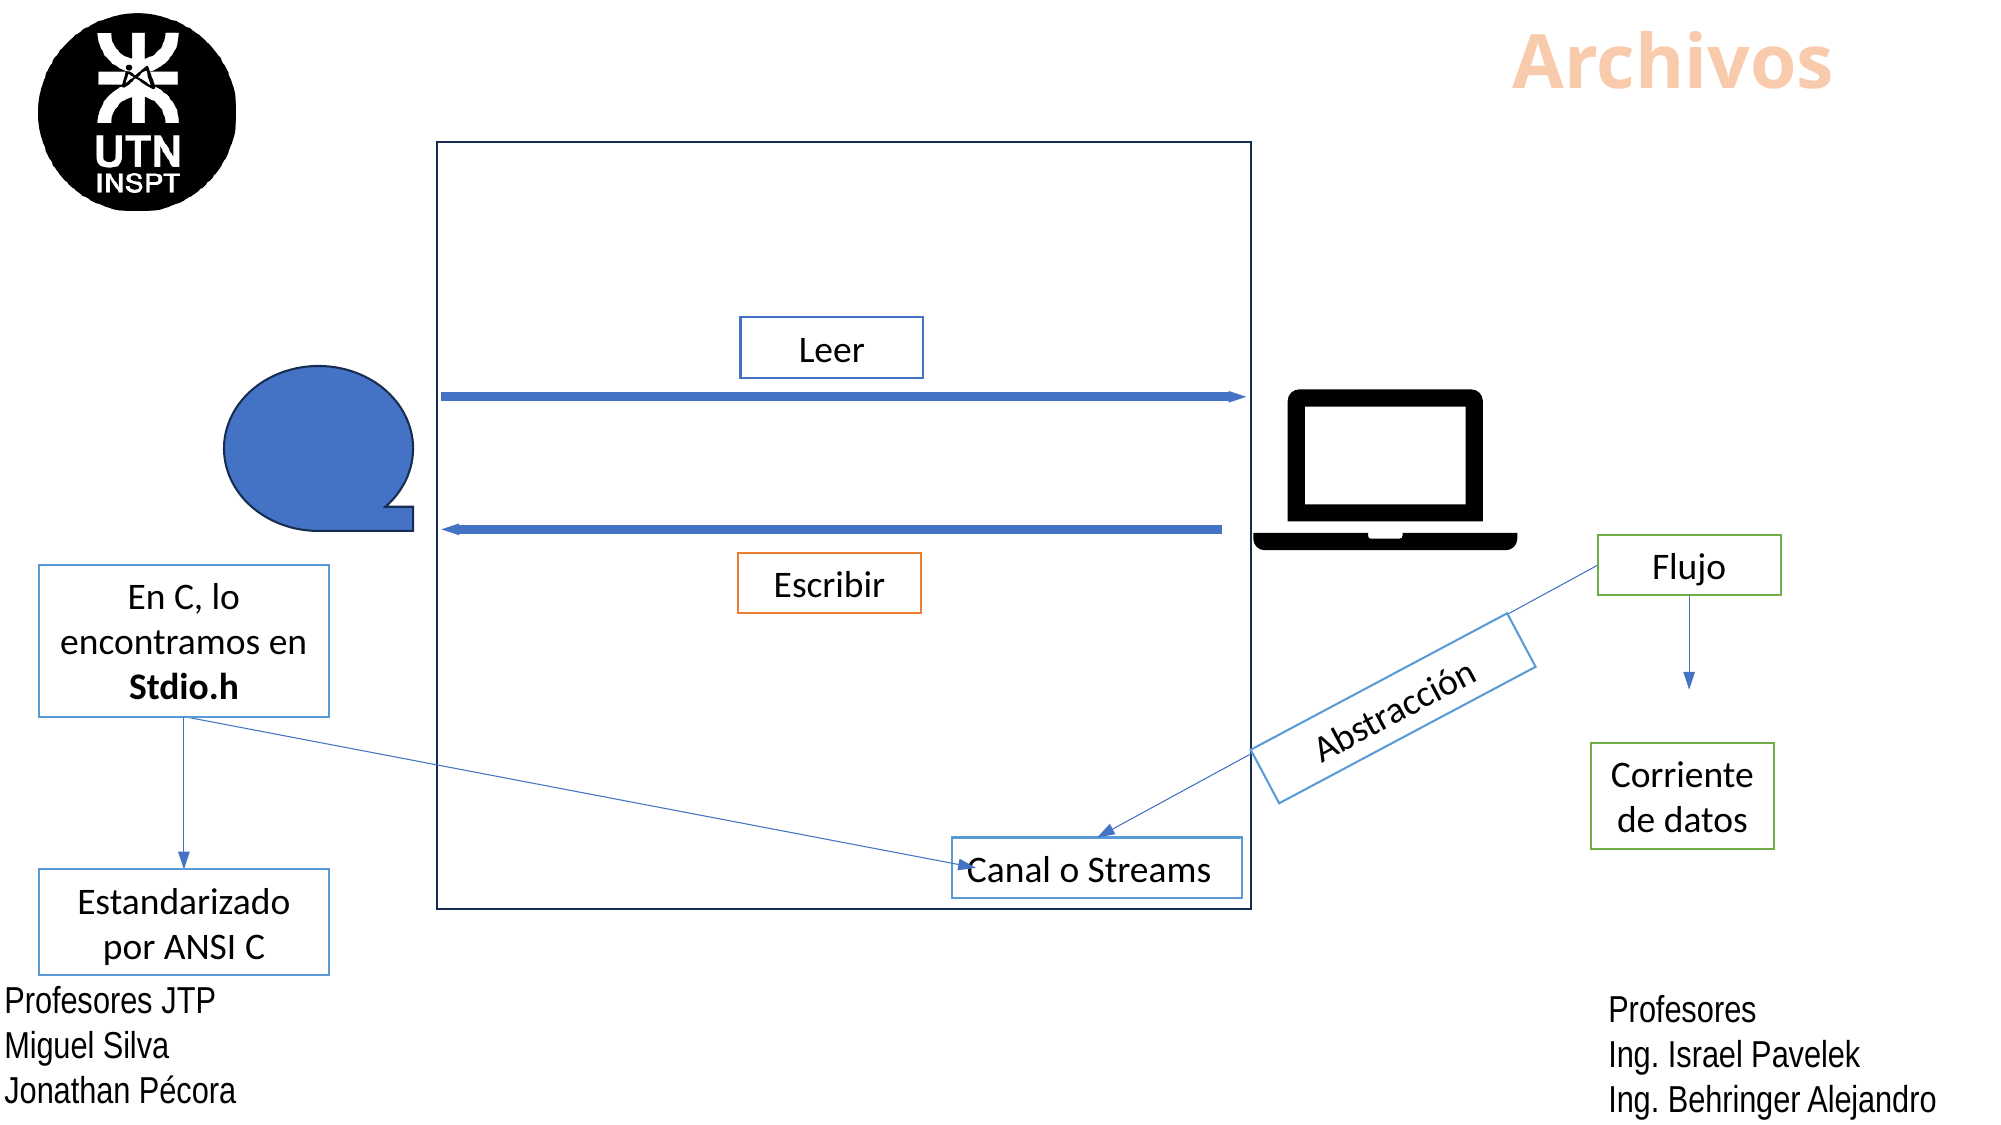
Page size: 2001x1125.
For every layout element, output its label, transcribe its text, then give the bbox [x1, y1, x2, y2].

picture [1246, 330, 1250, 610]
picture [1252, 330, 1525, 610]
text_box [223, 365, 414, 531]
text_box Leer [740, 317, 924, 378]
text_box Archivos [1385, 0, 1962, 112]
picture [38, 13, 236, 211]
text_box En C, lo encontramos en Stdio.h [38, 565, 330, 717]
text_box Estandarizado por ANSI C [38, 869, 330, 976]
text_box Escribir [738, 552, 921, 614]
text_box Abstracción [1250, 613, 1536, 804]
text_box Profesores Ing. Israel Pavelek Ing. Behringer Alejandro [1593, 977, 2000, 1125]
text_box Profesores JTP Miguel Silva Jonathan Pécora [0, 968, 414, 1120]
text_box Corriente de datos [1591, 742, 1774, 849]
text_box Flujo [1597, 534, 1781, 596]
text_box Canal o Streams [951, 837, 1243, 899]
